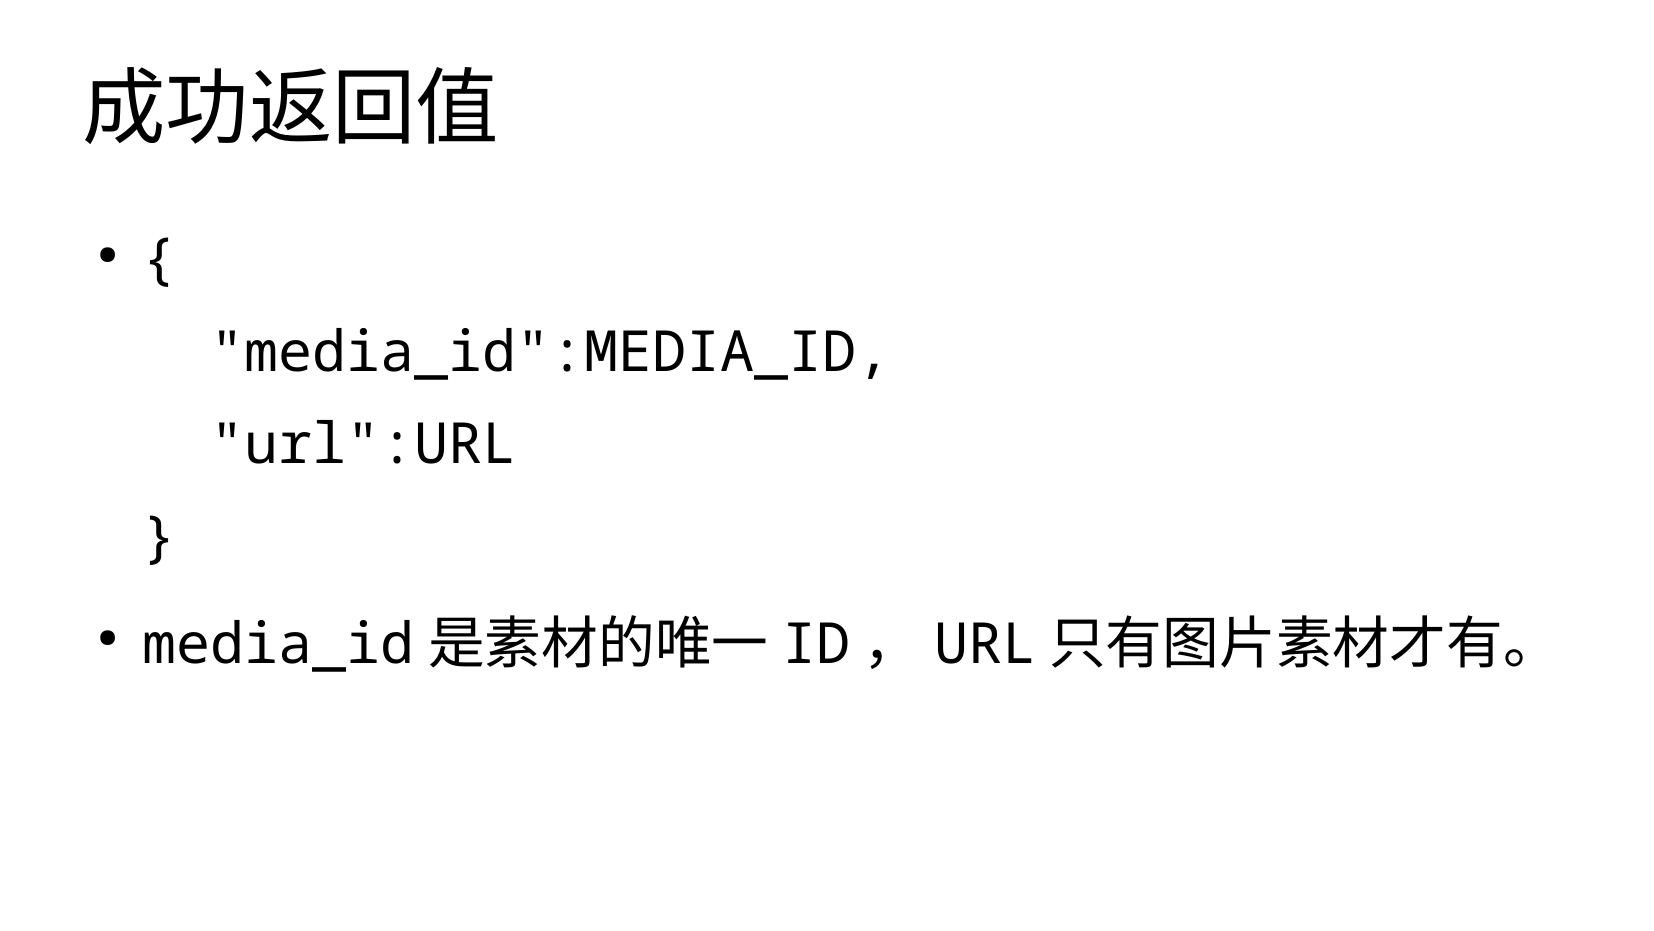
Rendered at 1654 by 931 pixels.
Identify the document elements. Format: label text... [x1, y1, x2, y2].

list { "media_id":MEDIA_ID, "url":URL } media_id是素材的唯一ID，URL只有图片素材才有。 [82, 217, 1571, 758]
title 成功返回值 [82, 37, 1571, 166]
